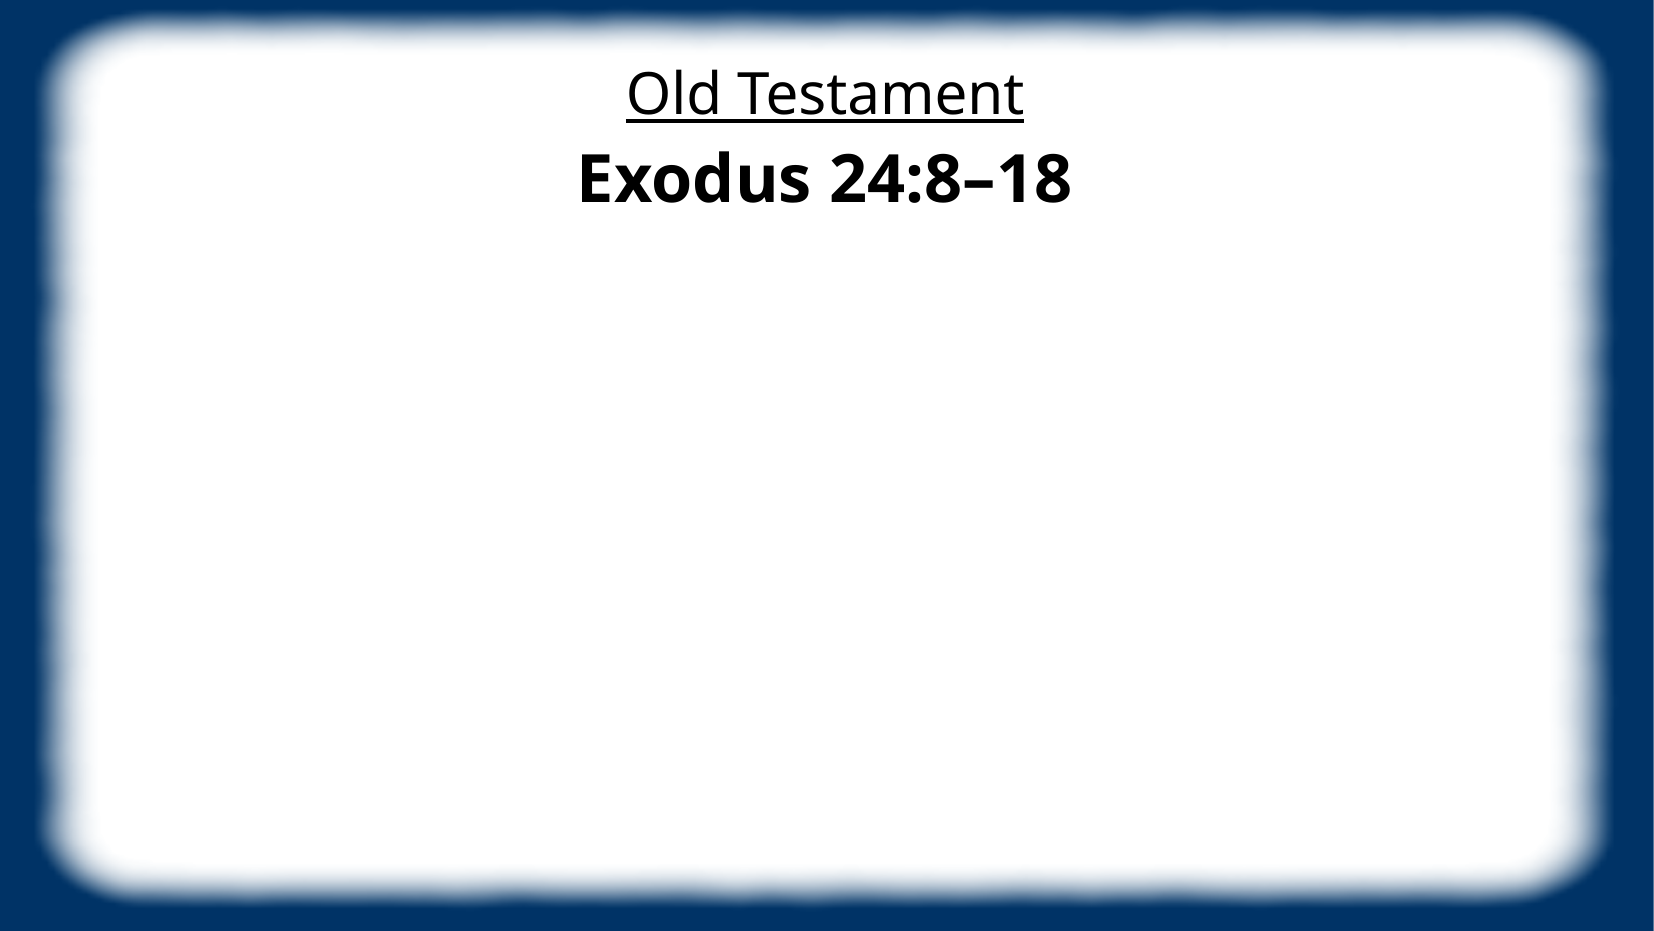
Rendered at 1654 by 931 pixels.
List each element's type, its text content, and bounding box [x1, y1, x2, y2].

text_box Old Testament Exodus 24:8–18 [90, 45, 1561, 226]
picture [0, 0, 1654, 931]
